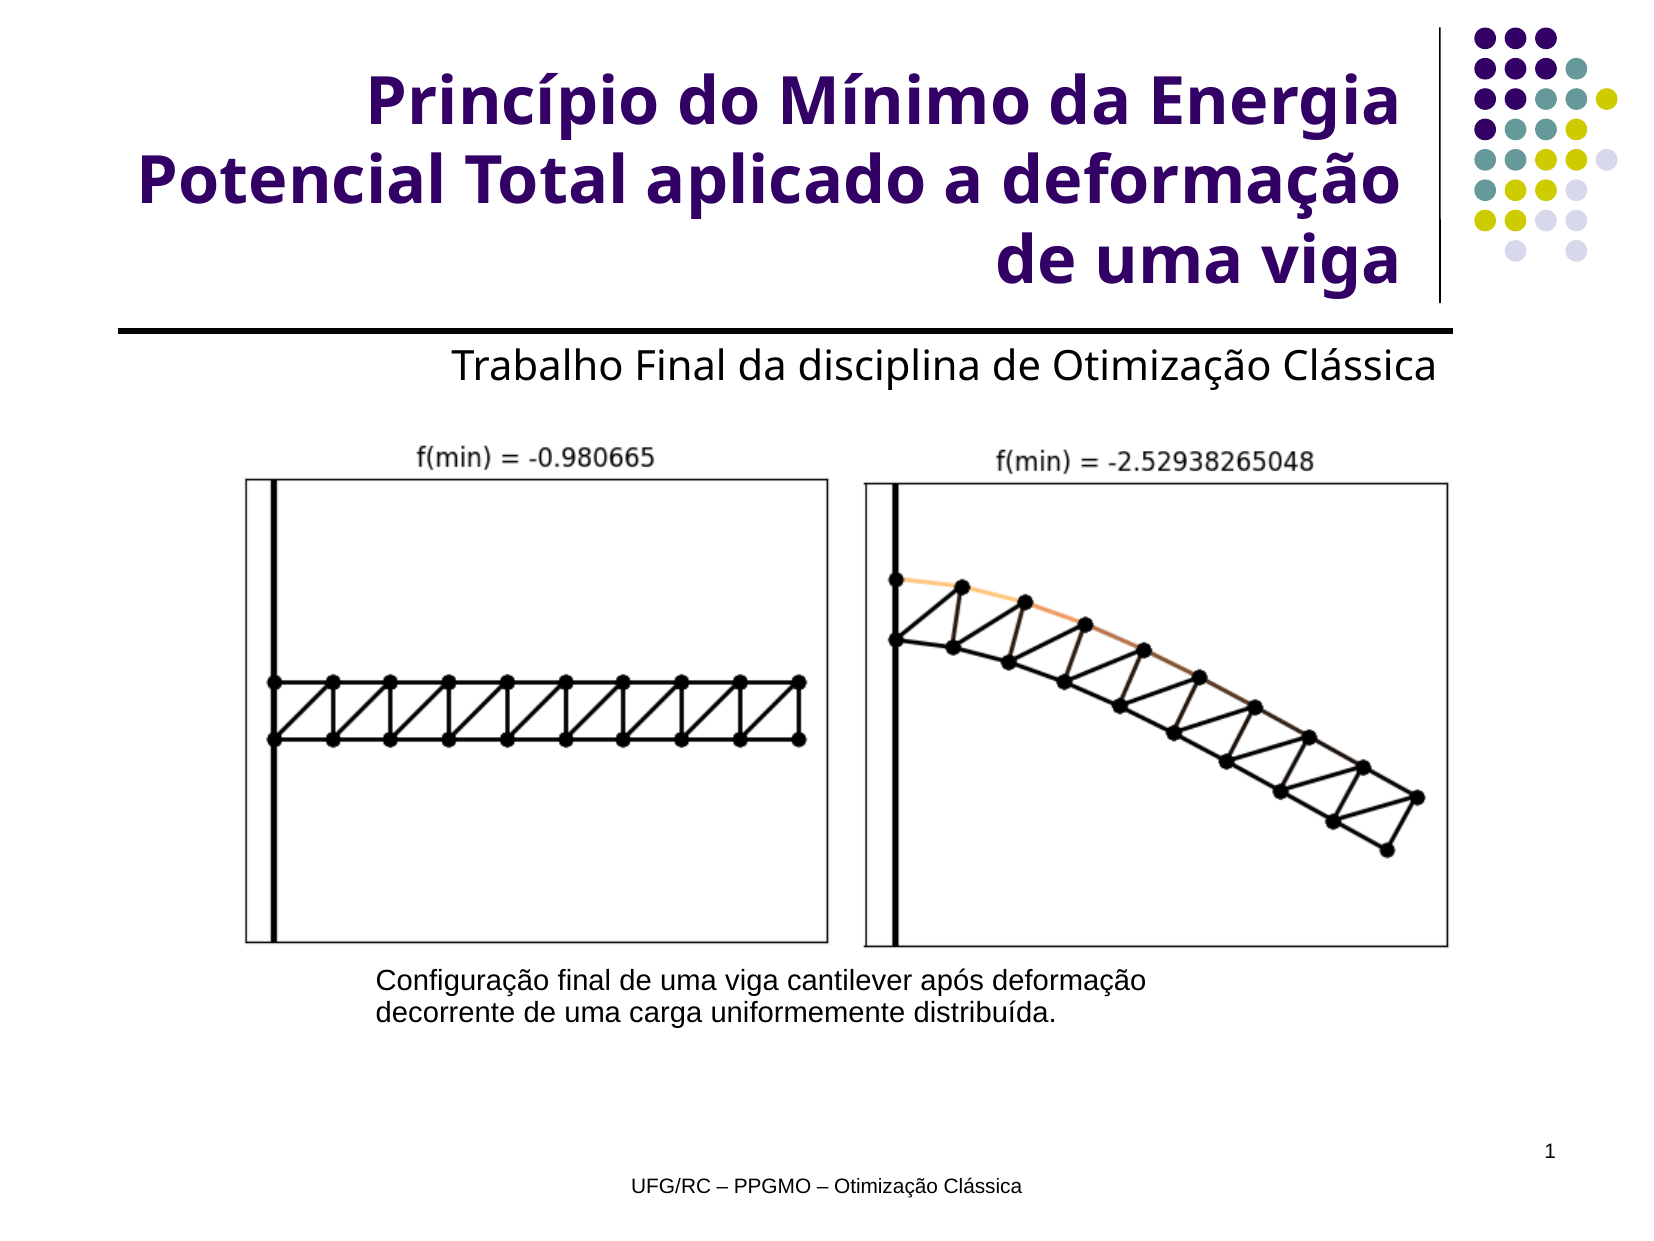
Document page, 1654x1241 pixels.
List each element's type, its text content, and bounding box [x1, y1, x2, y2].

footer UFG/RC – PPGMO – Otimização Clássica [564, 1165, 1089, 1205]
picture [235, 407, 840, 951]
text_box Configuração final de uma viga cantilever após deformação decorrente de uma carga uniformemente distribuída. [360, 956, 1271, 1040]
subtitle Trabalho Final da disciplina de Otimização Clássica [261, 334, 1453, 535]
picture [852, 411, 1461, 959]
title Princípio do Mínimo da Energia Potencial Total aplicado a deformação de uma viga [57, 59, 1418, 305]
slide_number <número> [1185, 1129, 1571, 1213]
